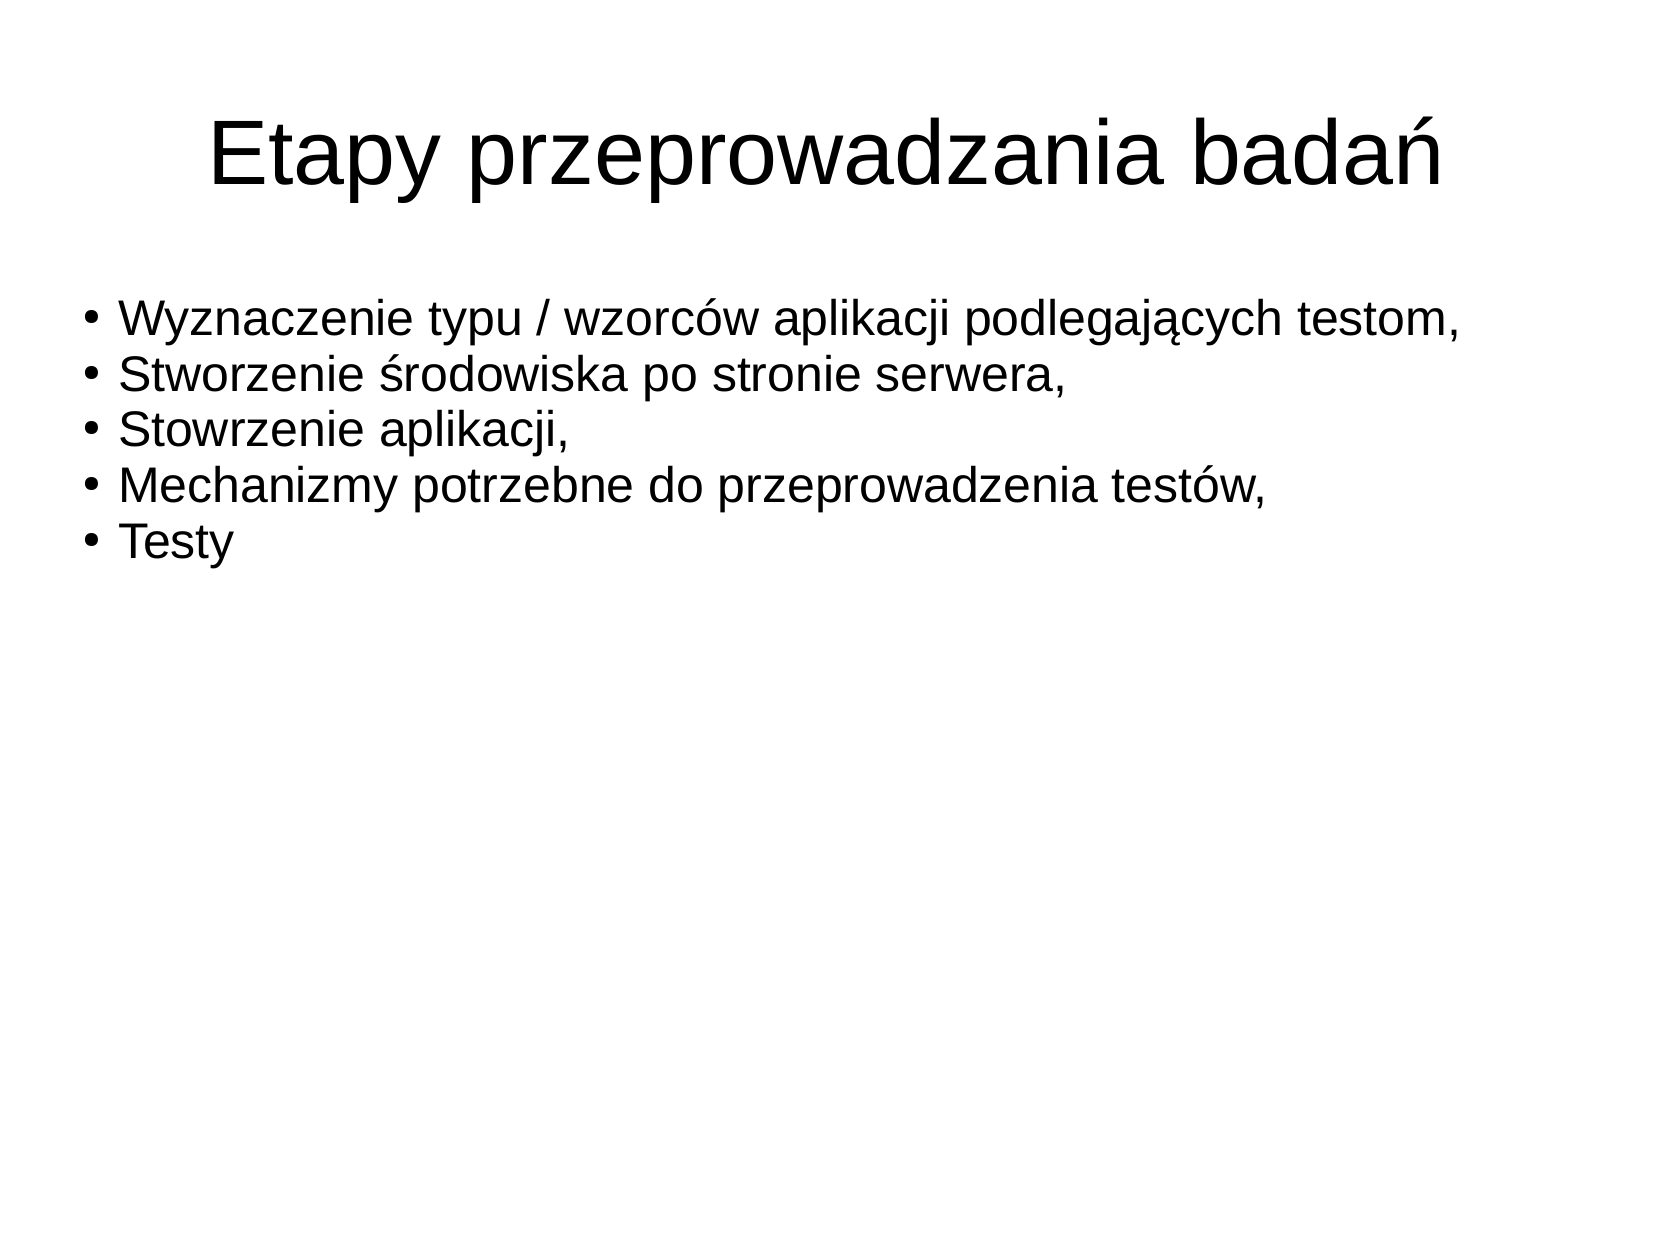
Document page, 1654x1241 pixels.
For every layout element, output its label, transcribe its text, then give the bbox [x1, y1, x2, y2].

title Etapy przeprowadzania badań [82, 49, 1571, 257]
subtitle Wyznaczenie typu / wzorców aplikacji podlegających testom, Stworzenie środowiska po stronie serwera, Stowrzenie aplikacji, Mechanizmy potrzebne do przeprowadzenia testów, Testy [82, 290, 1571, 1010]
